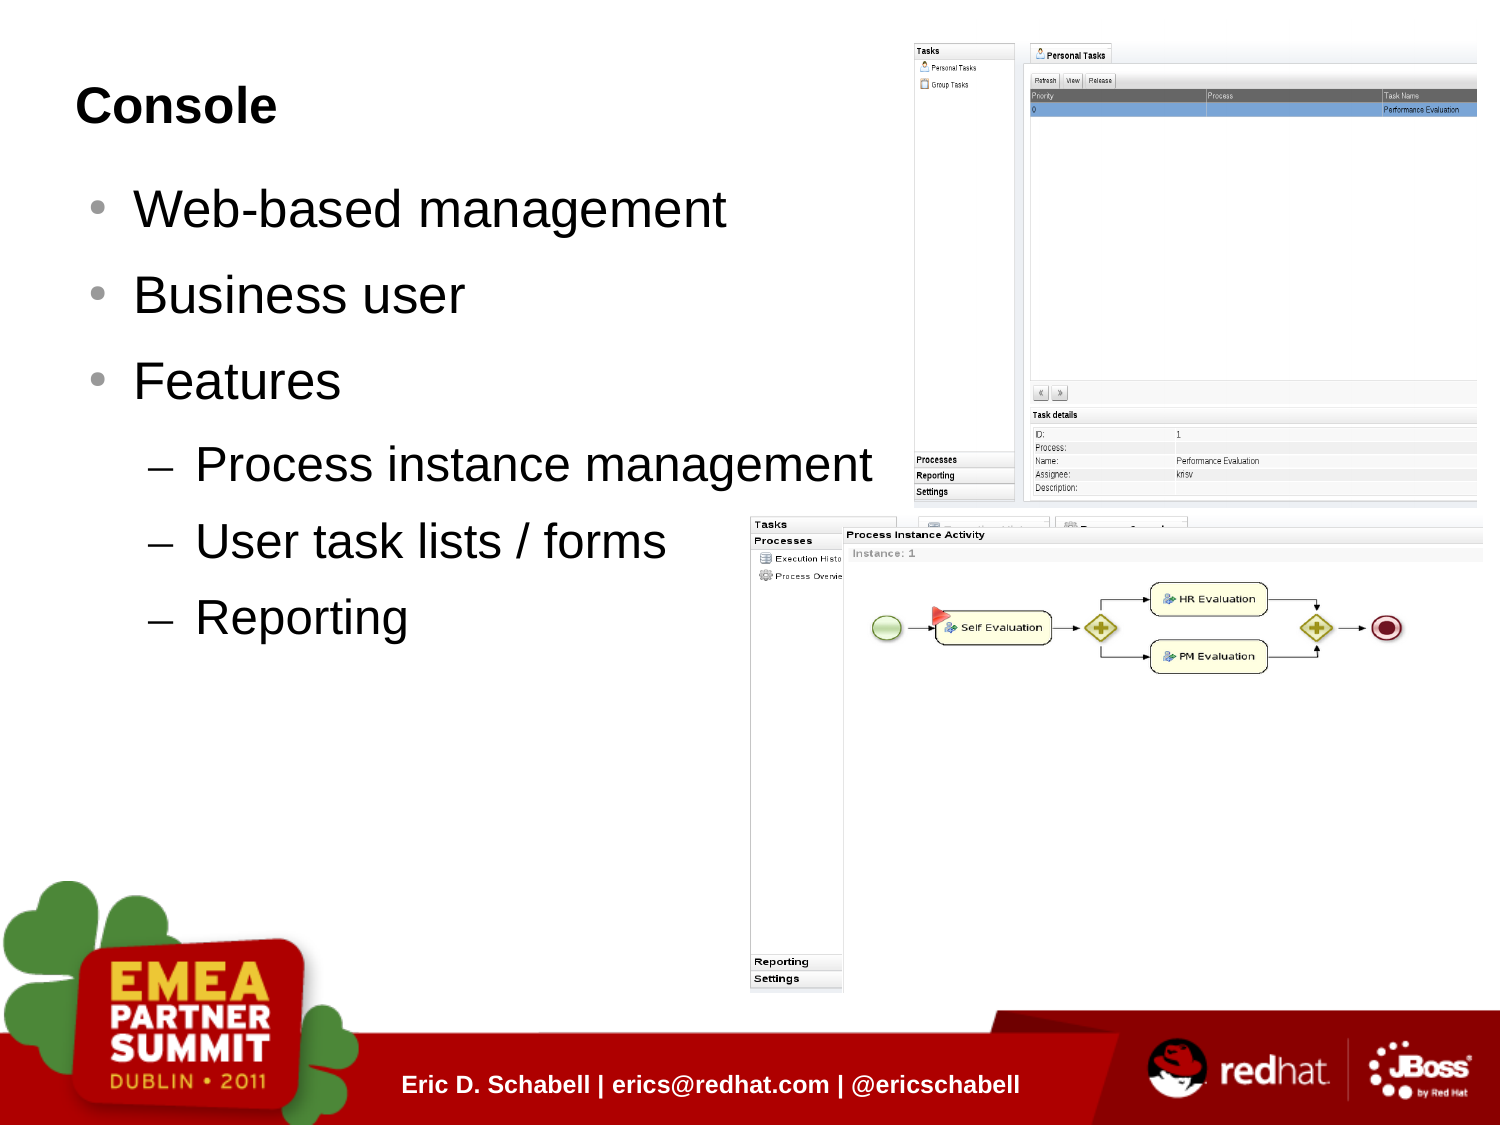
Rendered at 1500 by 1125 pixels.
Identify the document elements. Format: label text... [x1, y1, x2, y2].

picture [0, 19, 1500, 1125]
title Console [74, 20, 914, 179]
list Web-based management Business user Features Process instance management User task lists / forms Reporting [73, 179, 914, 884]
